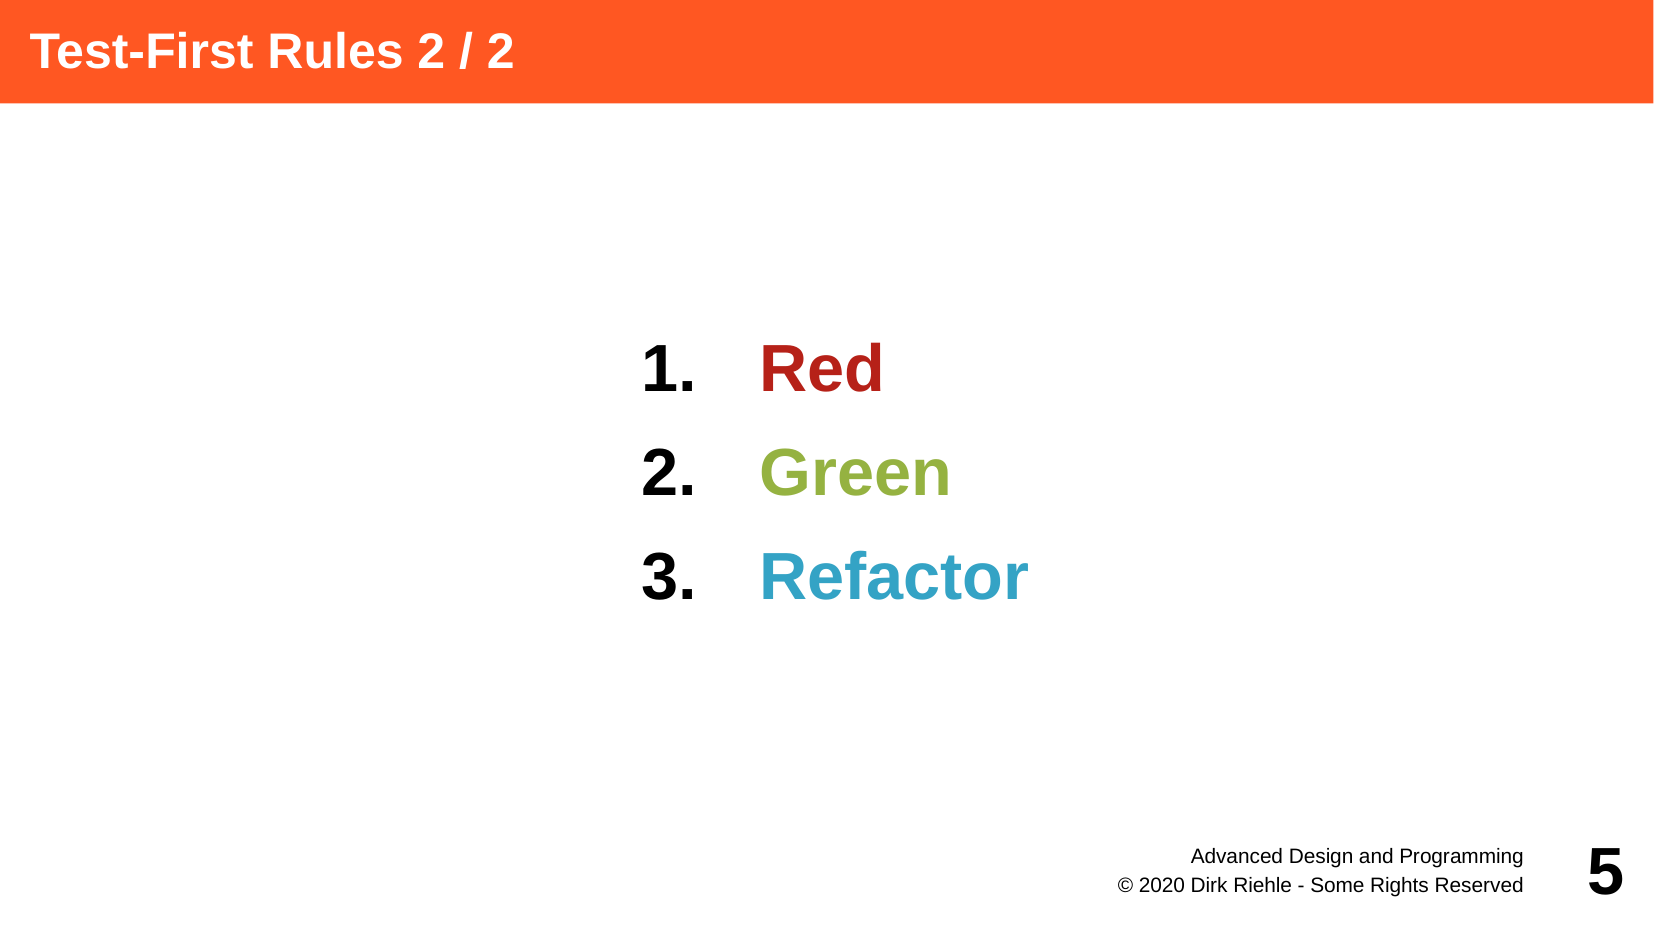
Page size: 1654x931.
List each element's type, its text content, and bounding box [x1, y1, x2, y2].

title Test-First Rules 2 / 2 [0, 0, 1654, 104]
subtitle Red Green Refactor [29, 132, 1625, 813]
